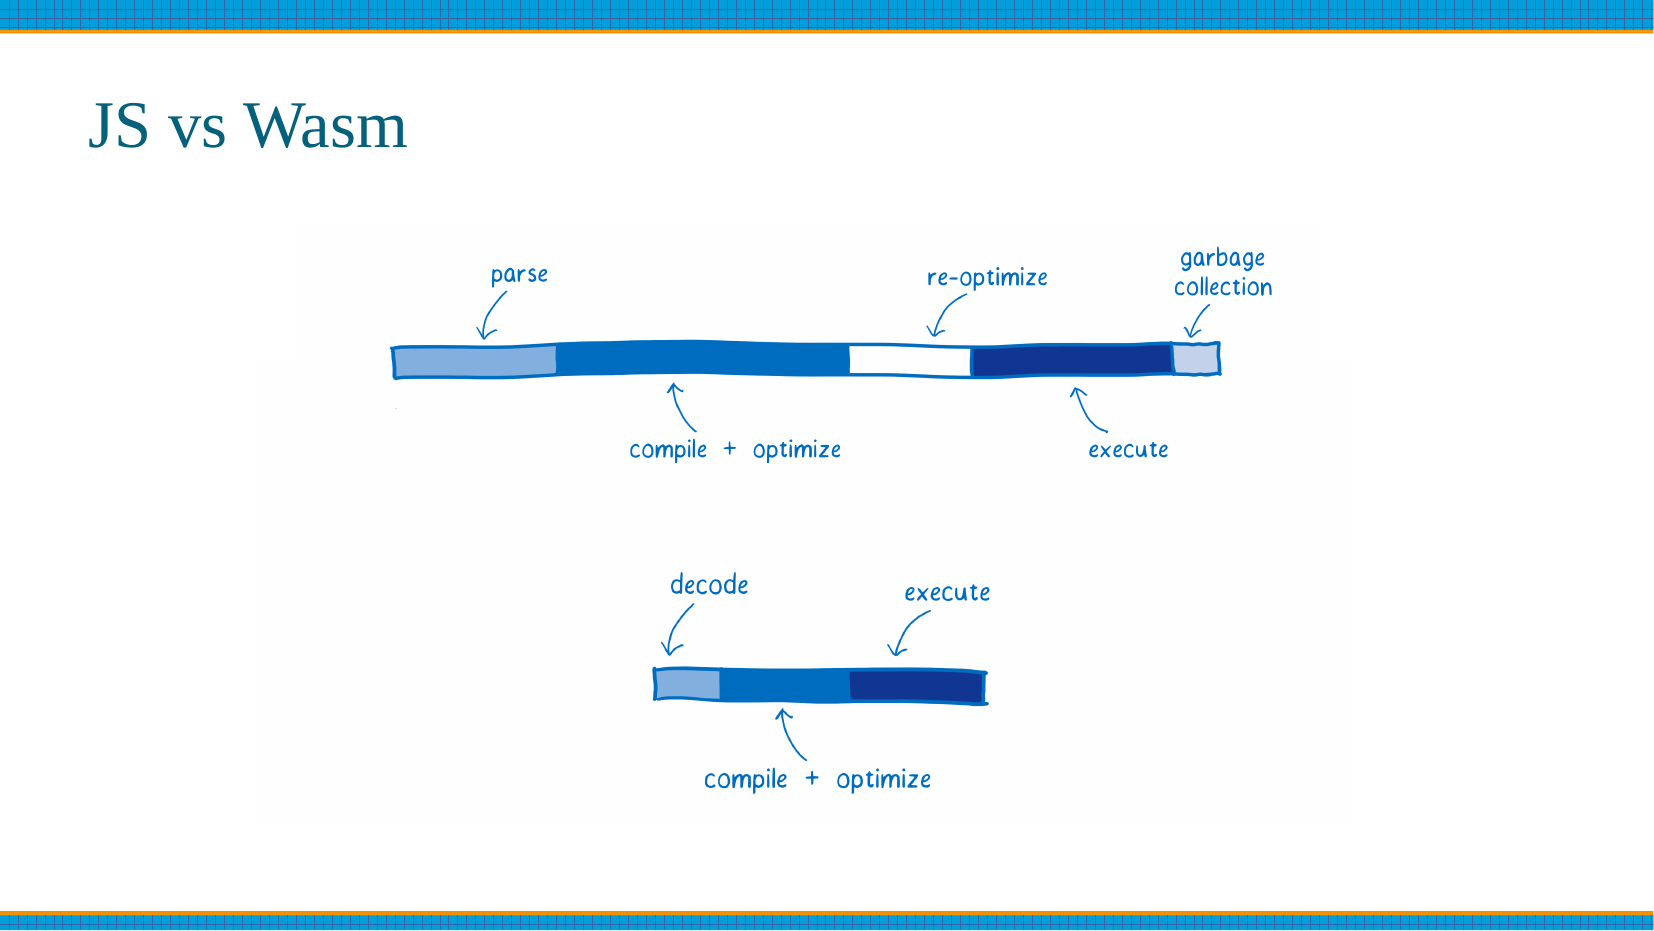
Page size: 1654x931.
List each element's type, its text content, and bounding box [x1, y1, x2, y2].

title JS vs Wasm [88, 44, 1565, 207]
picture [259, 224, 1351, 826]
